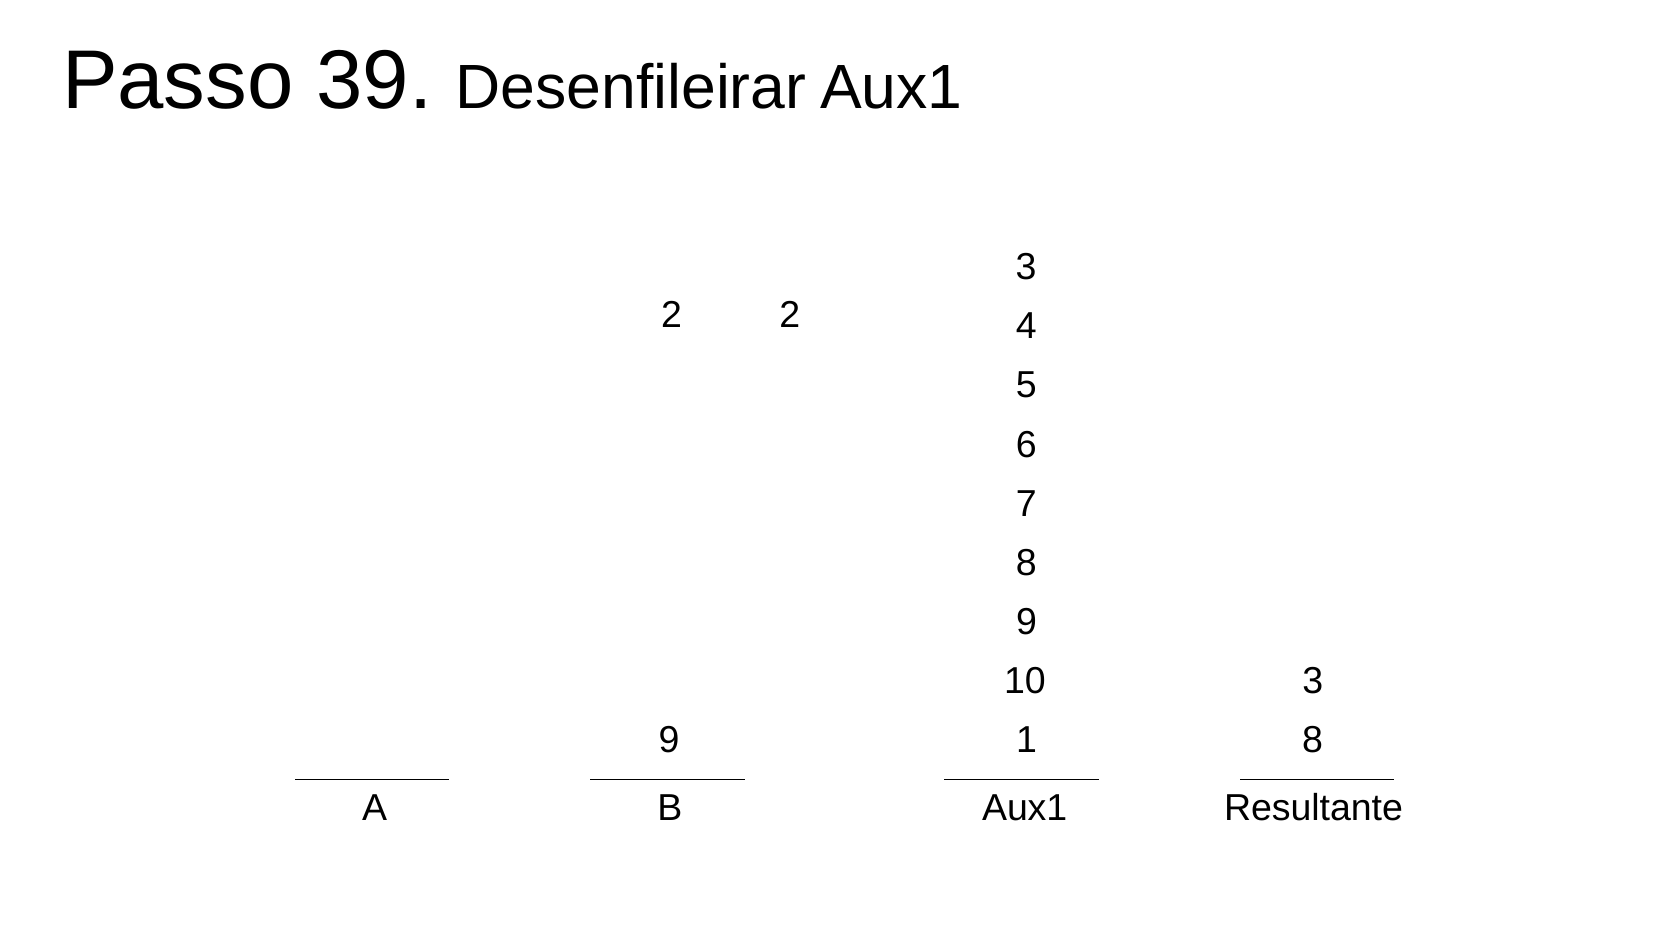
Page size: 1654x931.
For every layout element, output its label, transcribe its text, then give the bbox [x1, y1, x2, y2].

text_box Aux1 [967, 780, 1083, 837]
text_box 2 [764, 285, 815, 343]
text_box 3 [1000, 238, 1052, 296]
text_box 1 [1001, 710, 1052, 768]
text_box 5 [1001, 356, 1052, 414]
text_box Resultante [1209, 779, 1418, 837]
text_box 9 [1001, 592, 1052, 650]
text_box 9 [643, 710, 695, 768]
text_box Passo 39. Desenfileirar Aux1 [47, 25, 1607, 274]
text_box 7 [1001, 474, 1052, 532]
text_box 10 [989, 651, 1061, 709]
text_box 3 [1287, 651, 1338, 709]
text_box 8 [1287, 710, 1338, 768]
text_box A [347, 779, 508, 837]
text_box 6 [1001, 415, 1052, 473]
text_box 8 [1001, 533, 1052, 591]
text_box 2 [646, 285, 697, 343]
text_box 4 [1000, 297, 1052, 355]
text_box B [642, 780, 698, 837]
